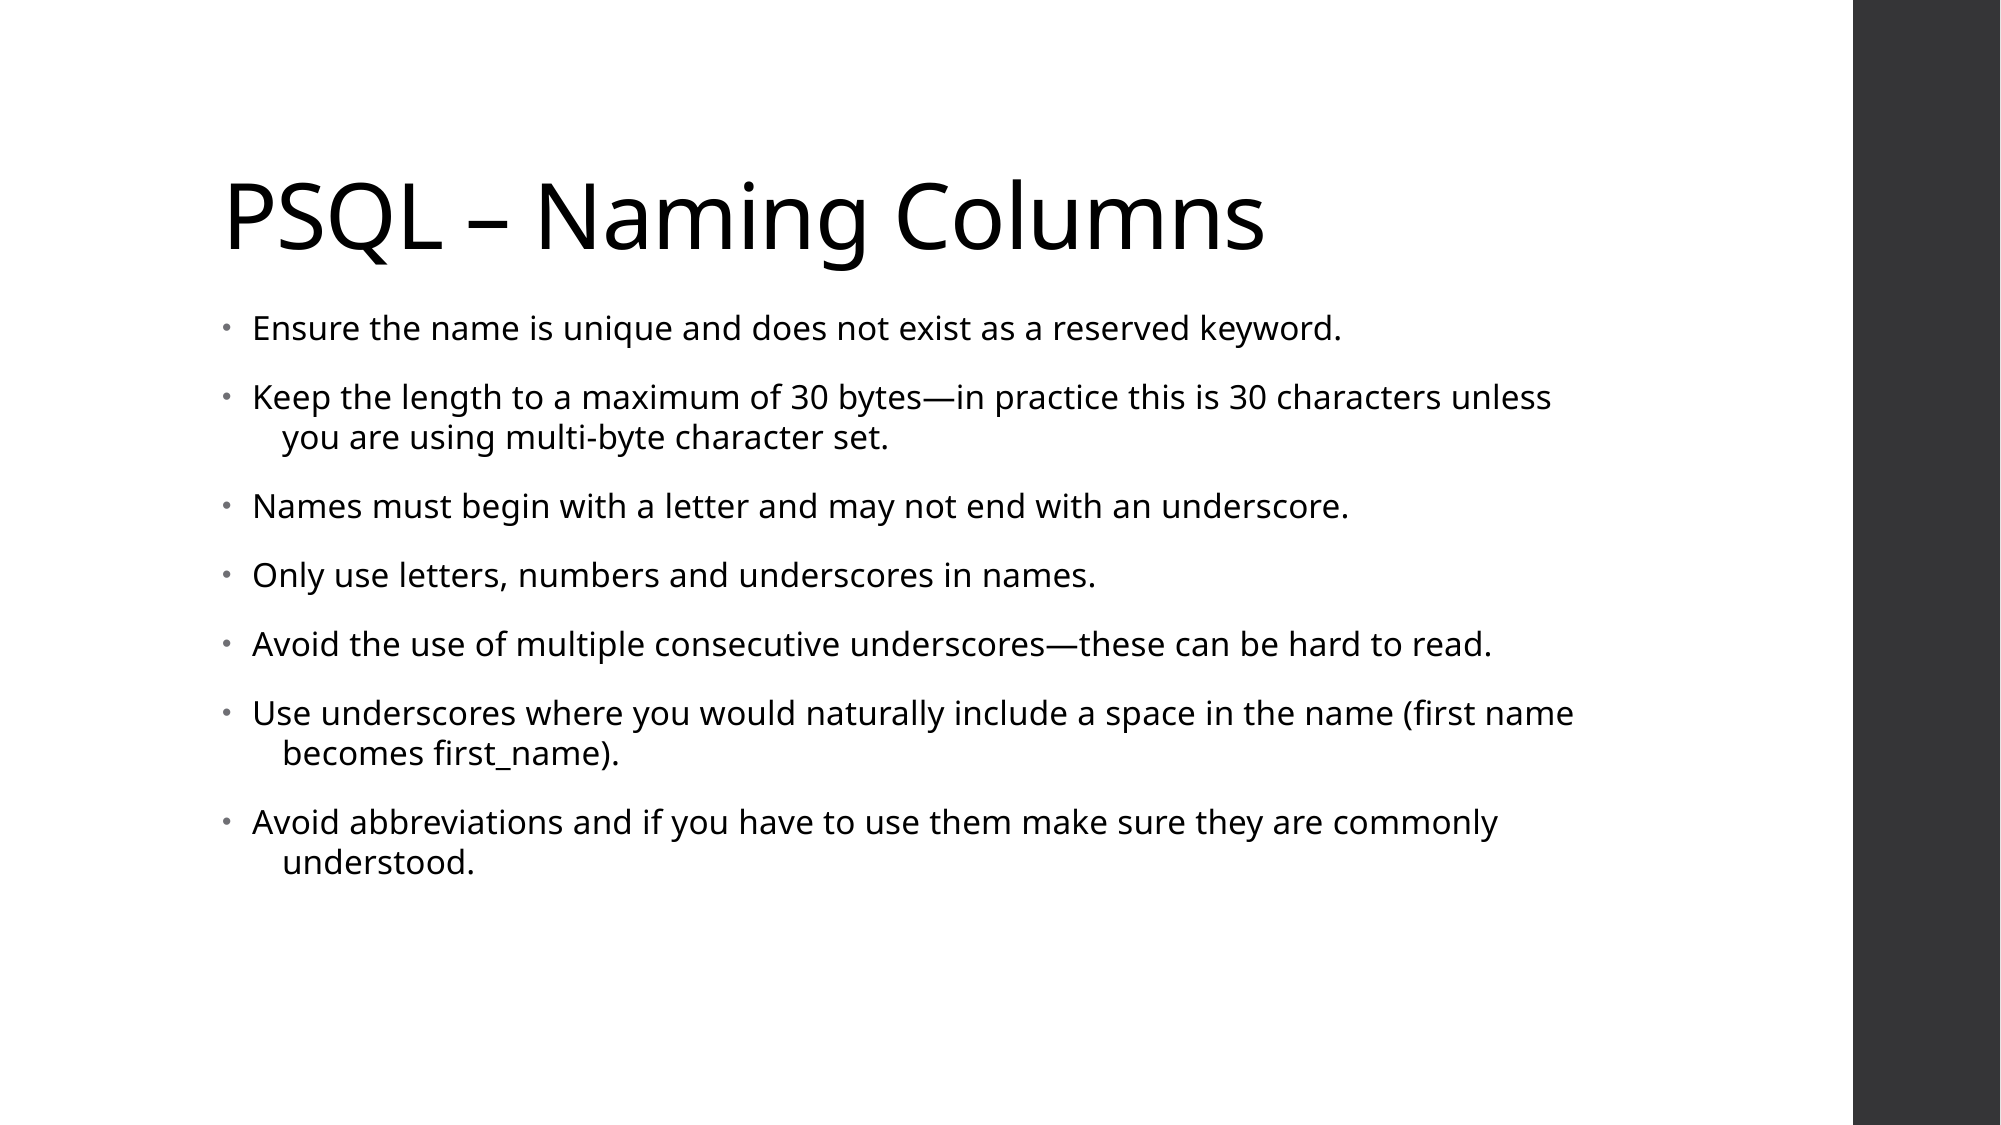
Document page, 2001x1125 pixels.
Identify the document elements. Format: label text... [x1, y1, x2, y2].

title PSQL – Naming Columns [206, 60, 1797, 278]
list Ensure the name is unique and does not exist as a reserved keyword. Keep the length to a maximum of 30 bytes—in practice this is 30 characters unless you are using multi-byte character set. Names must begin with a letter and may not end with an underscore. Only use letters, numbers and underscores in names. Avoid the use of multiple consecutive underscores—these can be hard to read. Use underscores where you would naturally include a space in the name (first name becomes first_name). Avoid abbreviations and if you have to use them make sure they are commonly understood. [206, 299, 1617, 1014]
